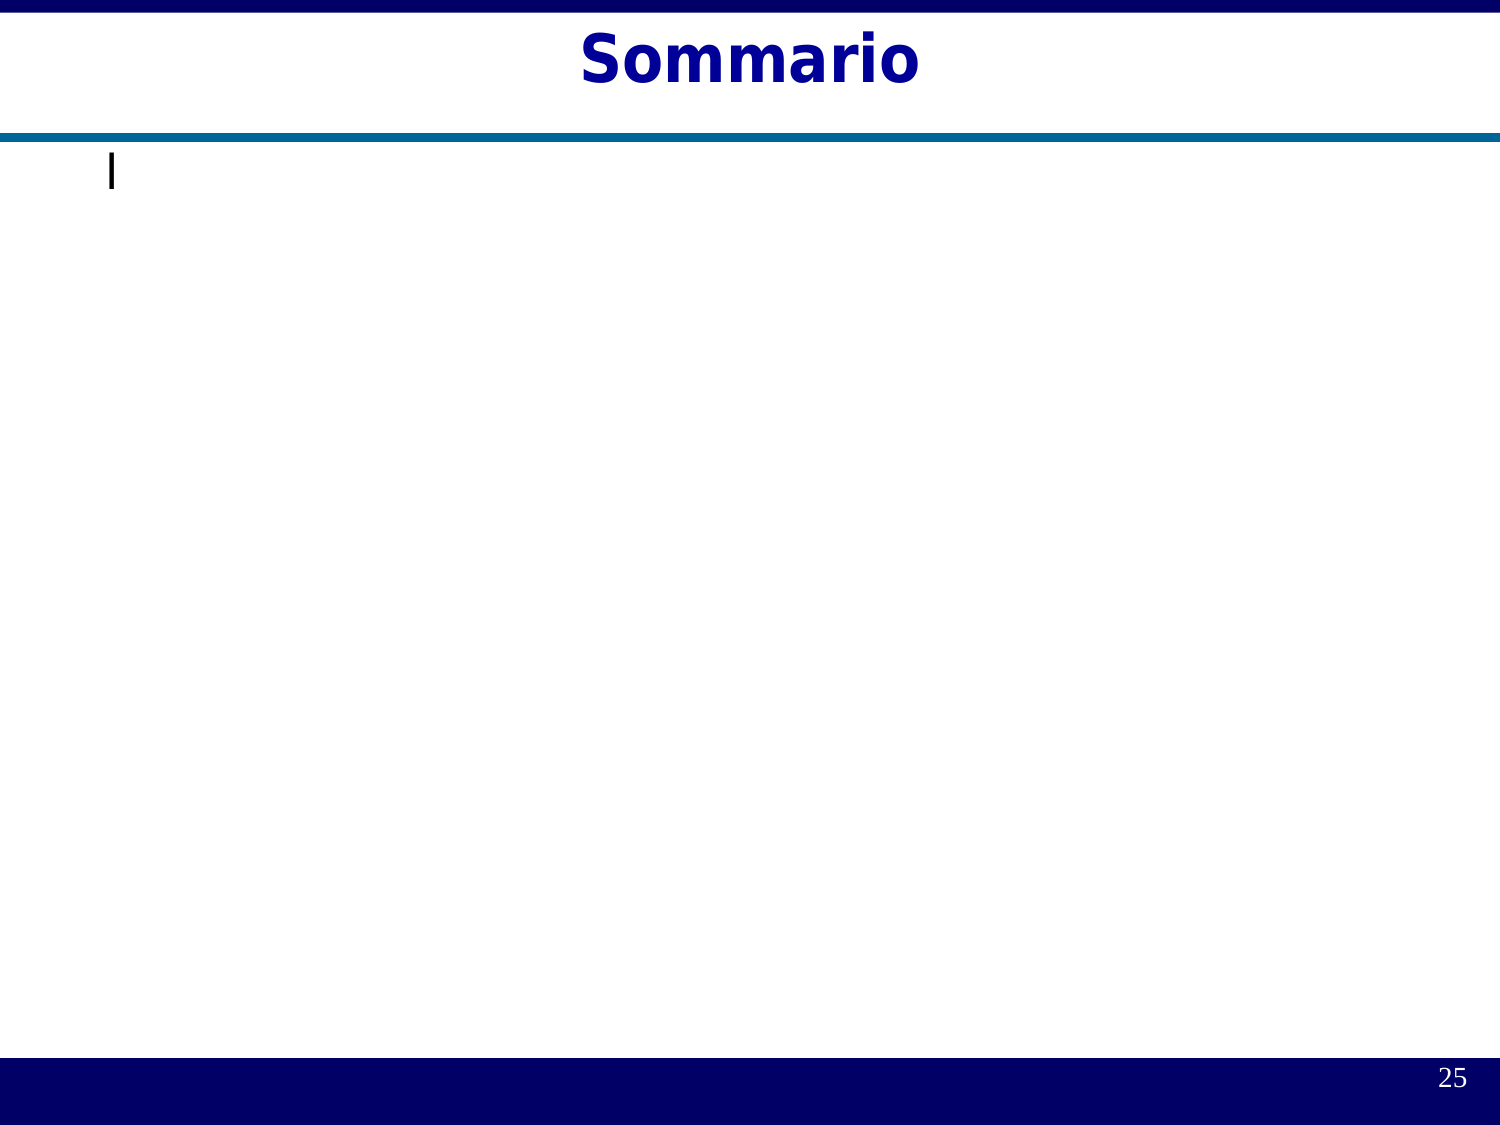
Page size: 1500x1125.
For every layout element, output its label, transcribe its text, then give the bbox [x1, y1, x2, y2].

list I [30, 149, 1471, 1021]
title Sommario [30, 0, 1471, 126]
